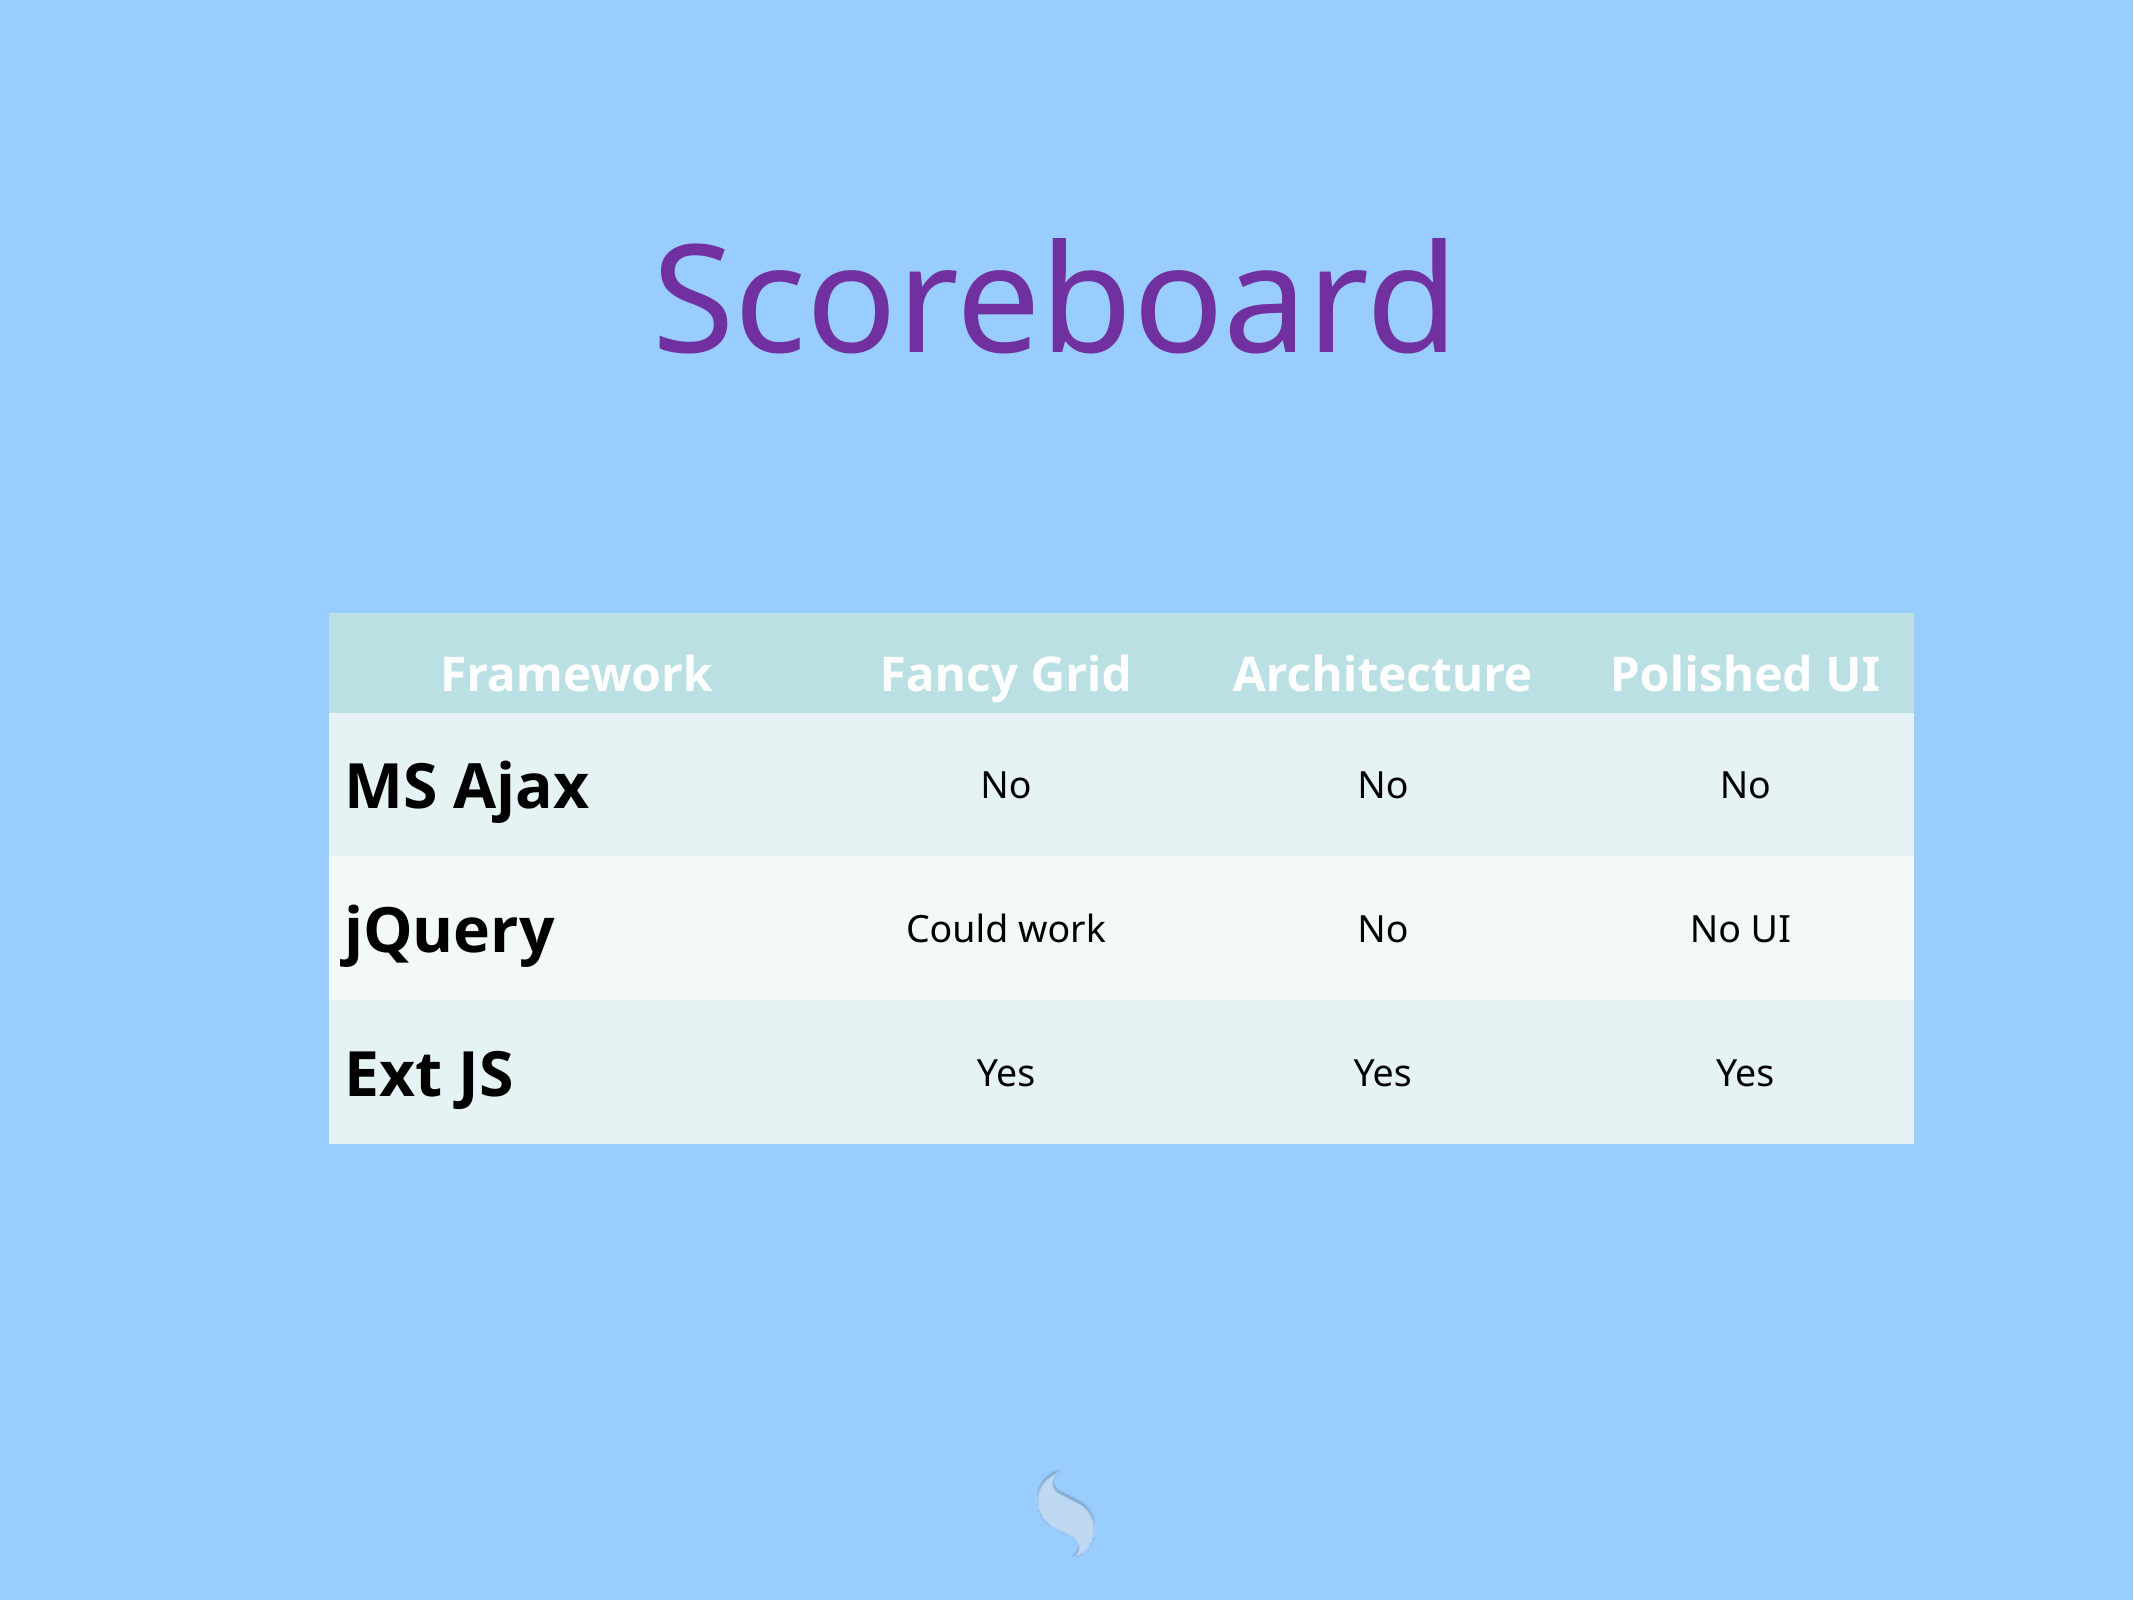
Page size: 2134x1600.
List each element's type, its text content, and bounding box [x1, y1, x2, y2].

table_header Architecture [1189, 613, 1577, 713]
table_cell No [1577, 713, 1914, 856]
table_cell No [824, 713, 1189, 856]
table_cell Yes [824, 1000, 1189, 1144]
picture [1035, 1470, 1098, 1561]
table_header Polished UI [1577, 613, 1914, 713]
table_cell MS Ajax [329, 713, 824, 856]
table_cell No [1189, 713, 1577, 856]
table_cell Could work [824, 856, 1189, 1000]
table_cell No UI [1577, 856, 1914, 1000]
table_cell Yes [1577, 1000, 1914, 1144]
table_cell jQuery [329, 856, 824, 1000]
text_box Scoreboard [516, 212, 1595, 392]
table_cell Ext JS [329, 1000, 824, 1144]
table_cell No [1189, 856, 1577, 1000]
table_header Fancy Grid [824, 613, 1189, 713]
table_header Framework [329, 613, 824, 713]
table_cell Yes [1189, 1000, 1577, 1144]
